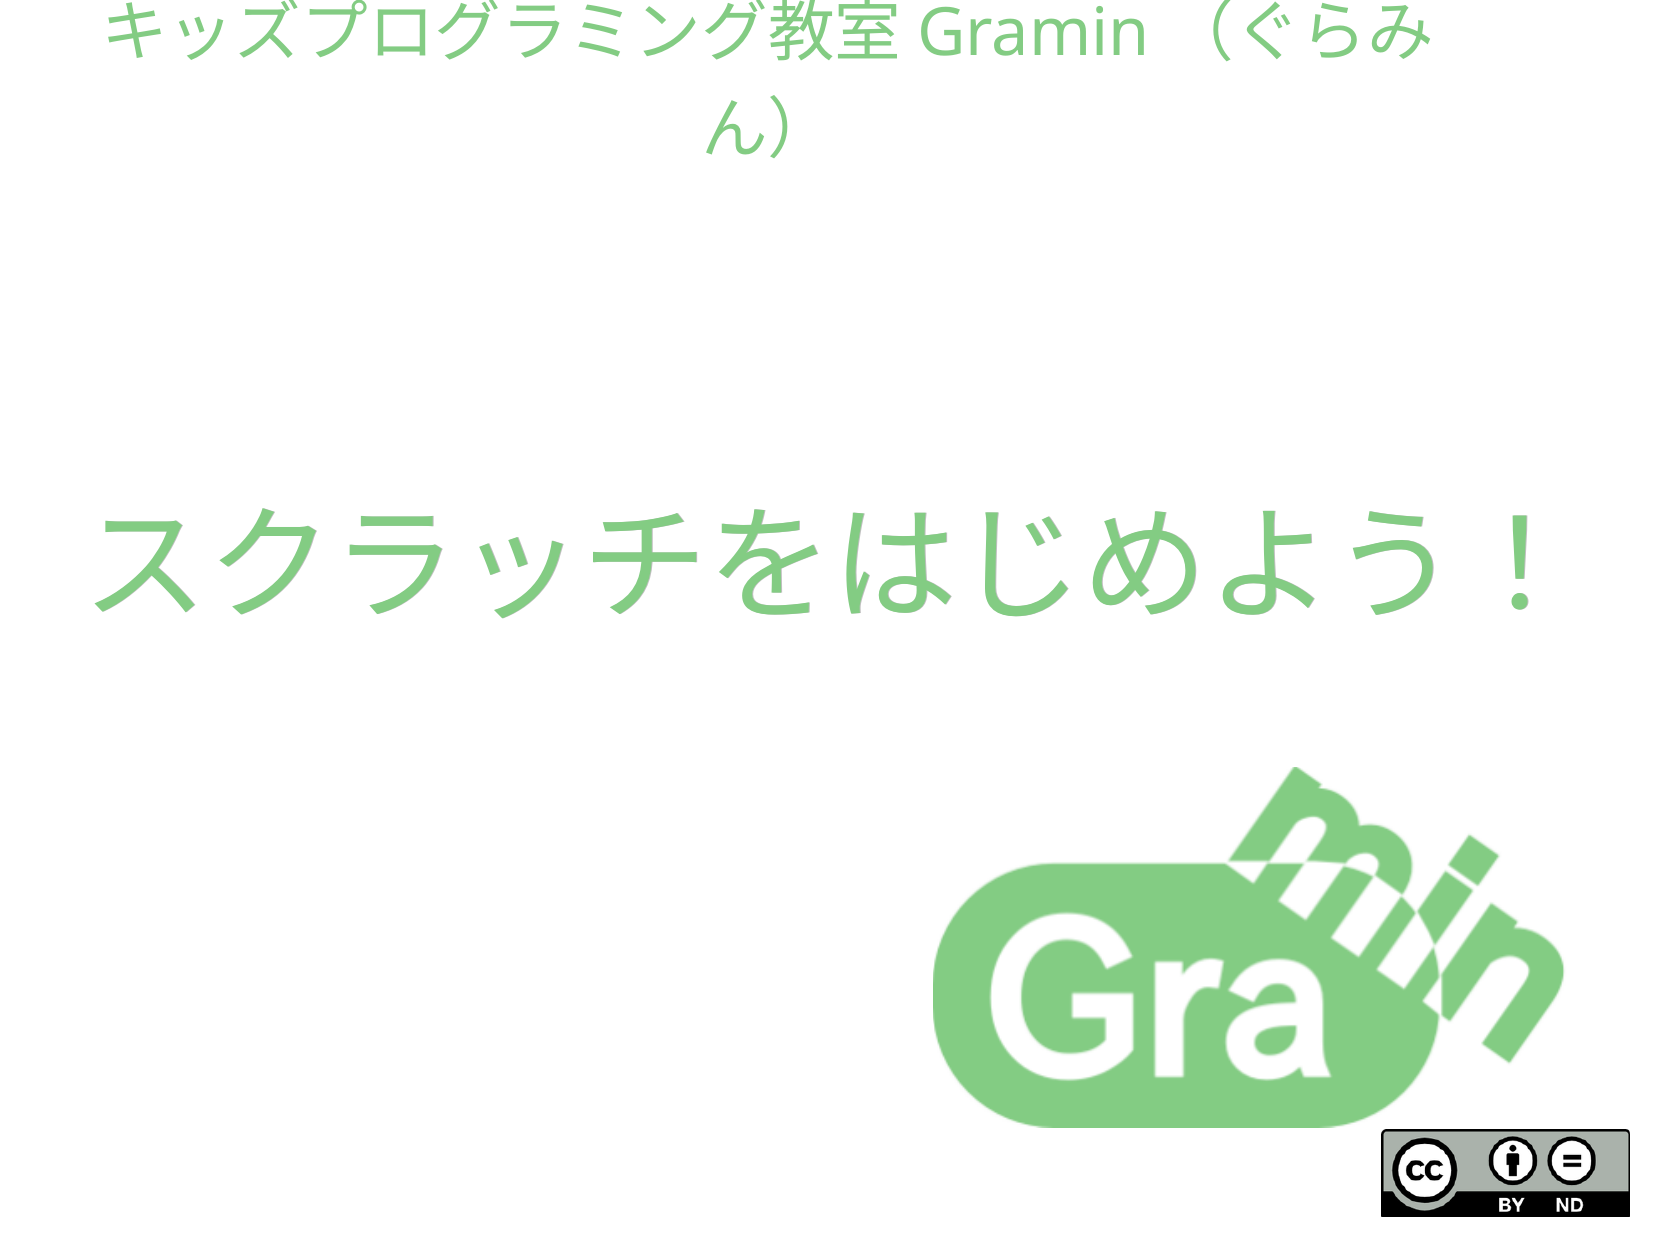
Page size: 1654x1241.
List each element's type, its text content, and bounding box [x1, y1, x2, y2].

title スクラッチをはじめよう！ [59, 350, 1607, 759]
picture [1381, 1129, 1630, 1217]
picture [933, 767, 1577, 1128]
title キッズプログラミング教室 Gramin （ぐらみん） [35, 0, 1501, 154]
